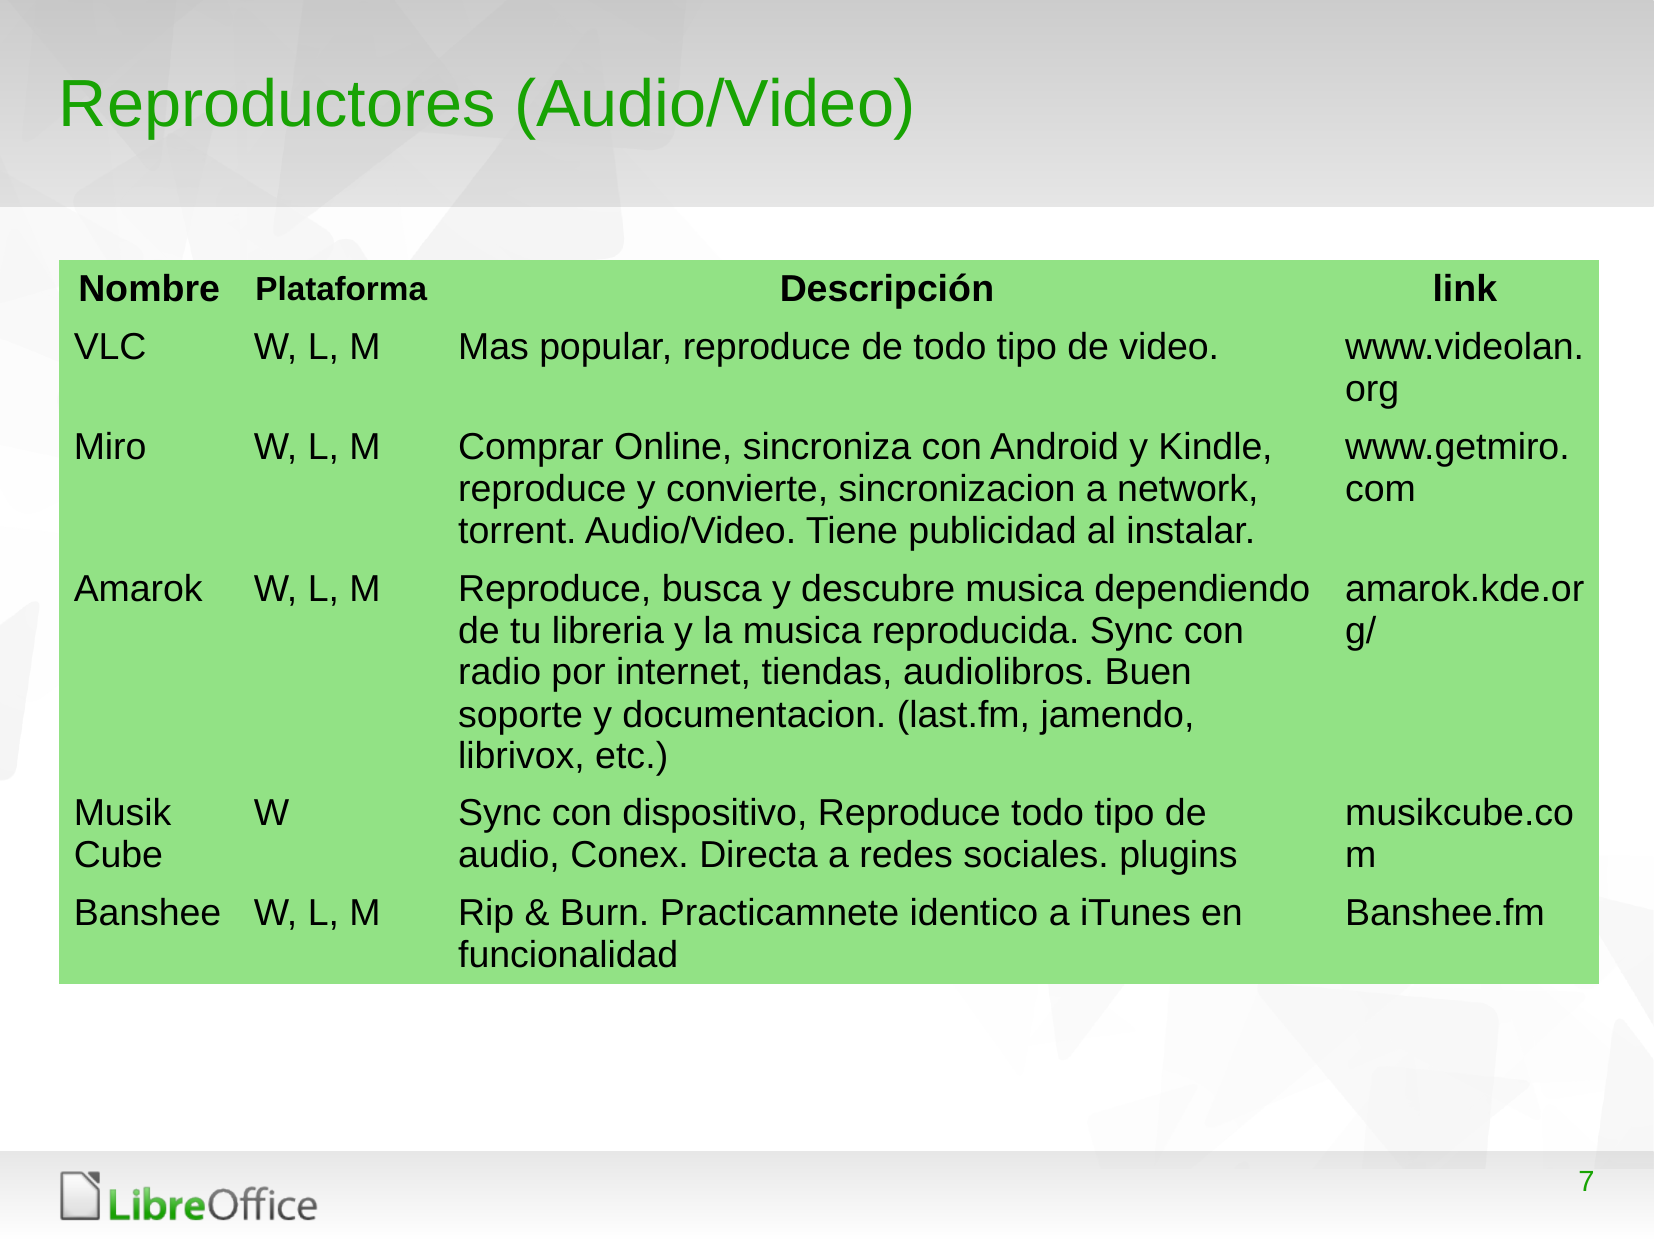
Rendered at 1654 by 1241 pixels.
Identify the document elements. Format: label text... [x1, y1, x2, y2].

table_cell VLC [59, 318, 239, 418]
table_cell musikcube.com [1330, 784, 1599, 884]
table_header Plataforma [239, 260, 443, 318]
table_cell W, L, M [239, 418, 443, 560]
table_cell W, L, M [239, 318, 443, 418]
picture [0, 0, 783, 931]
table_header Descripción [443, 260, 1330, 318]
table_cell Mas popular, reproduce de todo tipo de video. [443, 318, 1330, 418]
table_cell Reproduce, busca y descubre musica dependiendo de tu libreria y la musica reproducida. Sync con radio por internet, tiendas, audiolibros. Buen soporte y documentacion. (last.fm, jamendo, librivox, etc.) [443, 560, 1330, 784]
table_header Nombre [59, 260, 239, 318]
table_cell www.getmiro.com [1330, 418, 1599, 560]
table_cell W [239, 784, 443, 884]
table_cell www.videolan.org [1330, 318, 1599, 418]
table_cell W, L, M [239, 560, 443, 784]
table_cell Banshee.fm [1330, 884, 1599, 984]
table_cell amarok.kde.org/ [1330, 560, 1599, 784]
picture [41, 1152, 337, 1240]
table_cell Musik Cube [59, 784, 239, 884]
table_cell Rip & Burn. Practicamnete identico a iTunes en funcionalidad [443, 884, 1330, 984]
table_cell Comprar Online, sincroniza con Android y Kindle, reproduce y convierte, sincronizacion a network, torrent. Audio/Video. Tiene publicidad al instalar. [443, 418, 1330, 560]
table_cell Banshee [59, 884, 239, 984]
table_cell Amarok [59, 560, 239, 784]
title Reproductores (Audio/Video) [59, 29, 1595, 178]
table_header link [1330, 260, 1599, 318]
table_cell W, L, M [239, 884, 443, 984]
table_cell Miro [59, 418, 239, 560]
table_cell Sync con dispositivo, Reproduce todo tipo de audio, Conex. Directa a redes sociales. plugins [443, 784, 1330, 884]
picture [915, 548, 1654, 1169]
